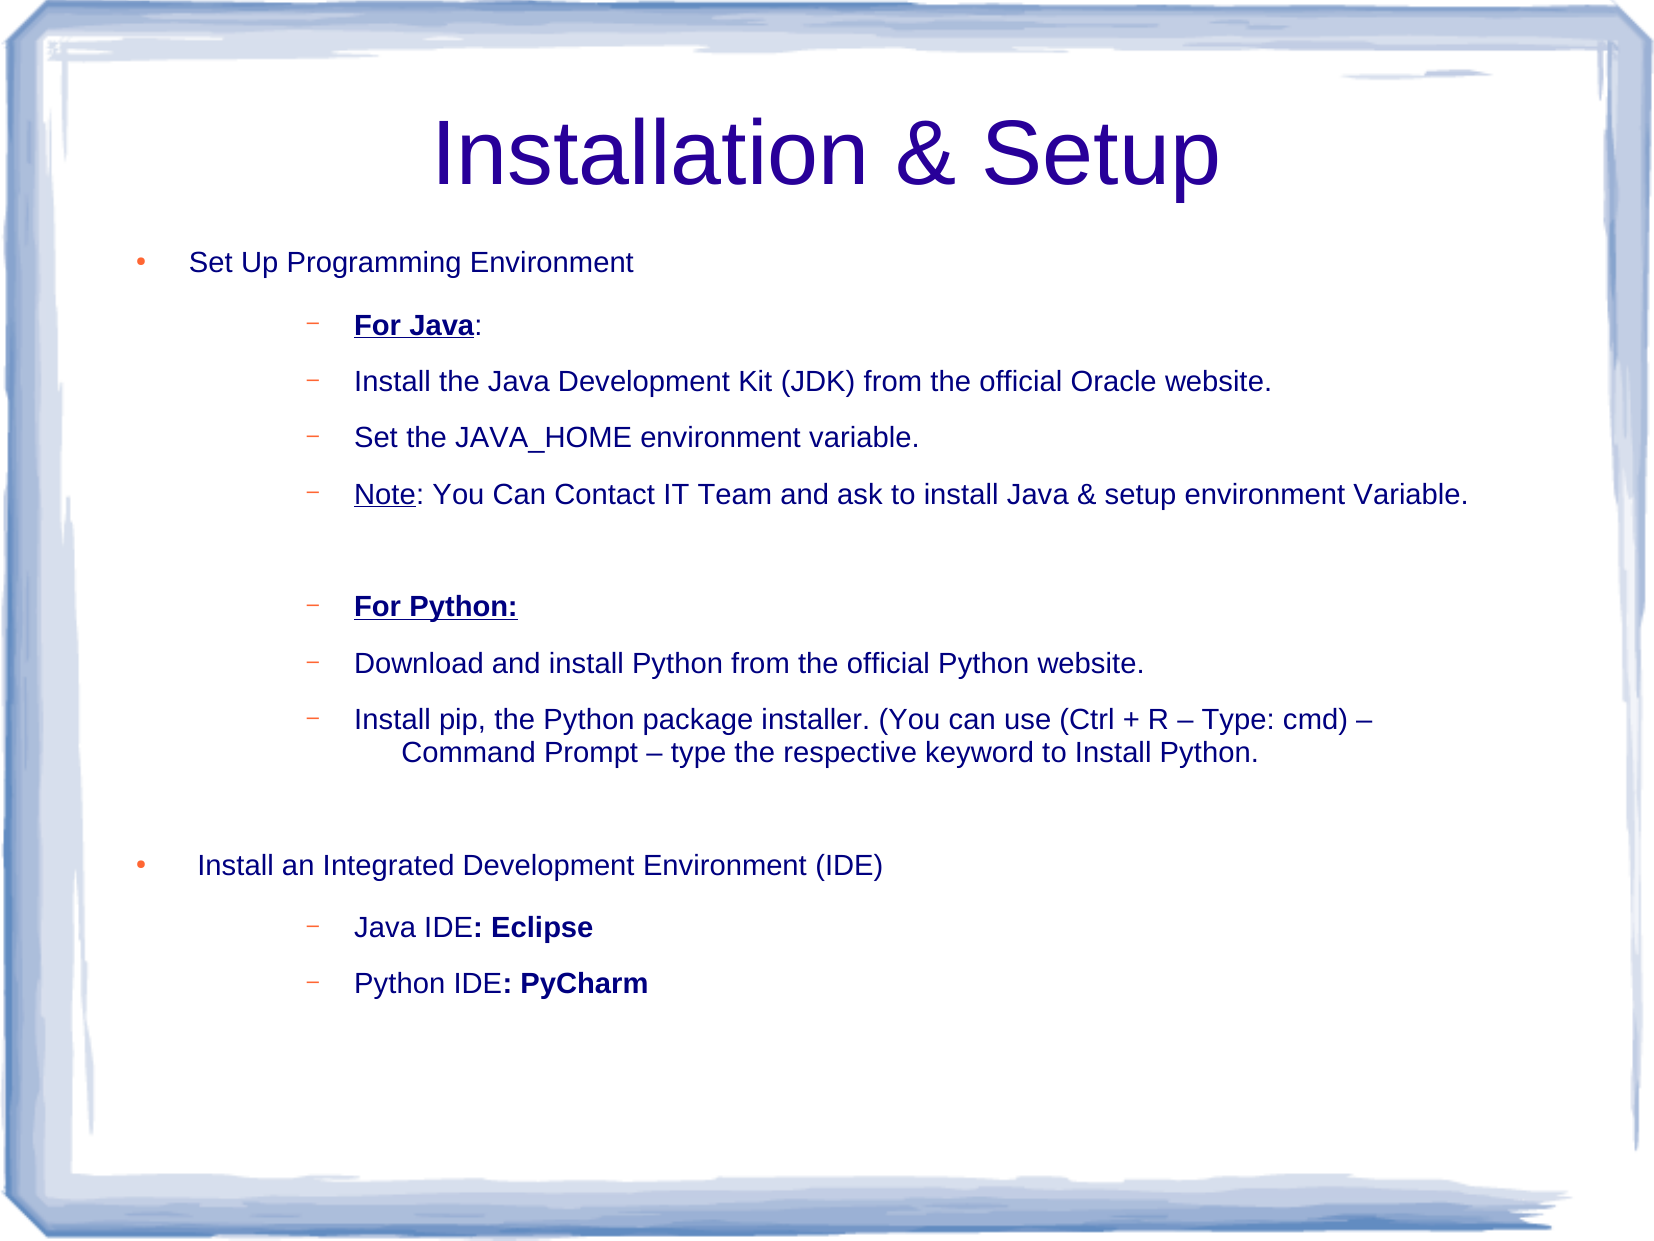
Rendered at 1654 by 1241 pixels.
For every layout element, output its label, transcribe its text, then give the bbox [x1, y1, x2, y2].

title Installation & Setup [82, 49, 1571, 257]
list Set Up Programming Environment For Java: Install the Java Development Kit (JDK) from the official Oracle website. Set the JAVA_HOME environment variable. Note: You Can Contact IT Team and ask to install Java & setup environment Variable. For Python: Download and install Python from the official Python website. Install pip, the Python package installer. (You can use (Ctrl + R – Type: cmd) – Command Prompt – type the respective keyword to Install Python. Install an Integrated Development Environment (IDE) Java IDE: Eclipse Python IDE: PyCharm [118, 246, 1500, 1028]
picture [0, 0, 1654, 1241]
